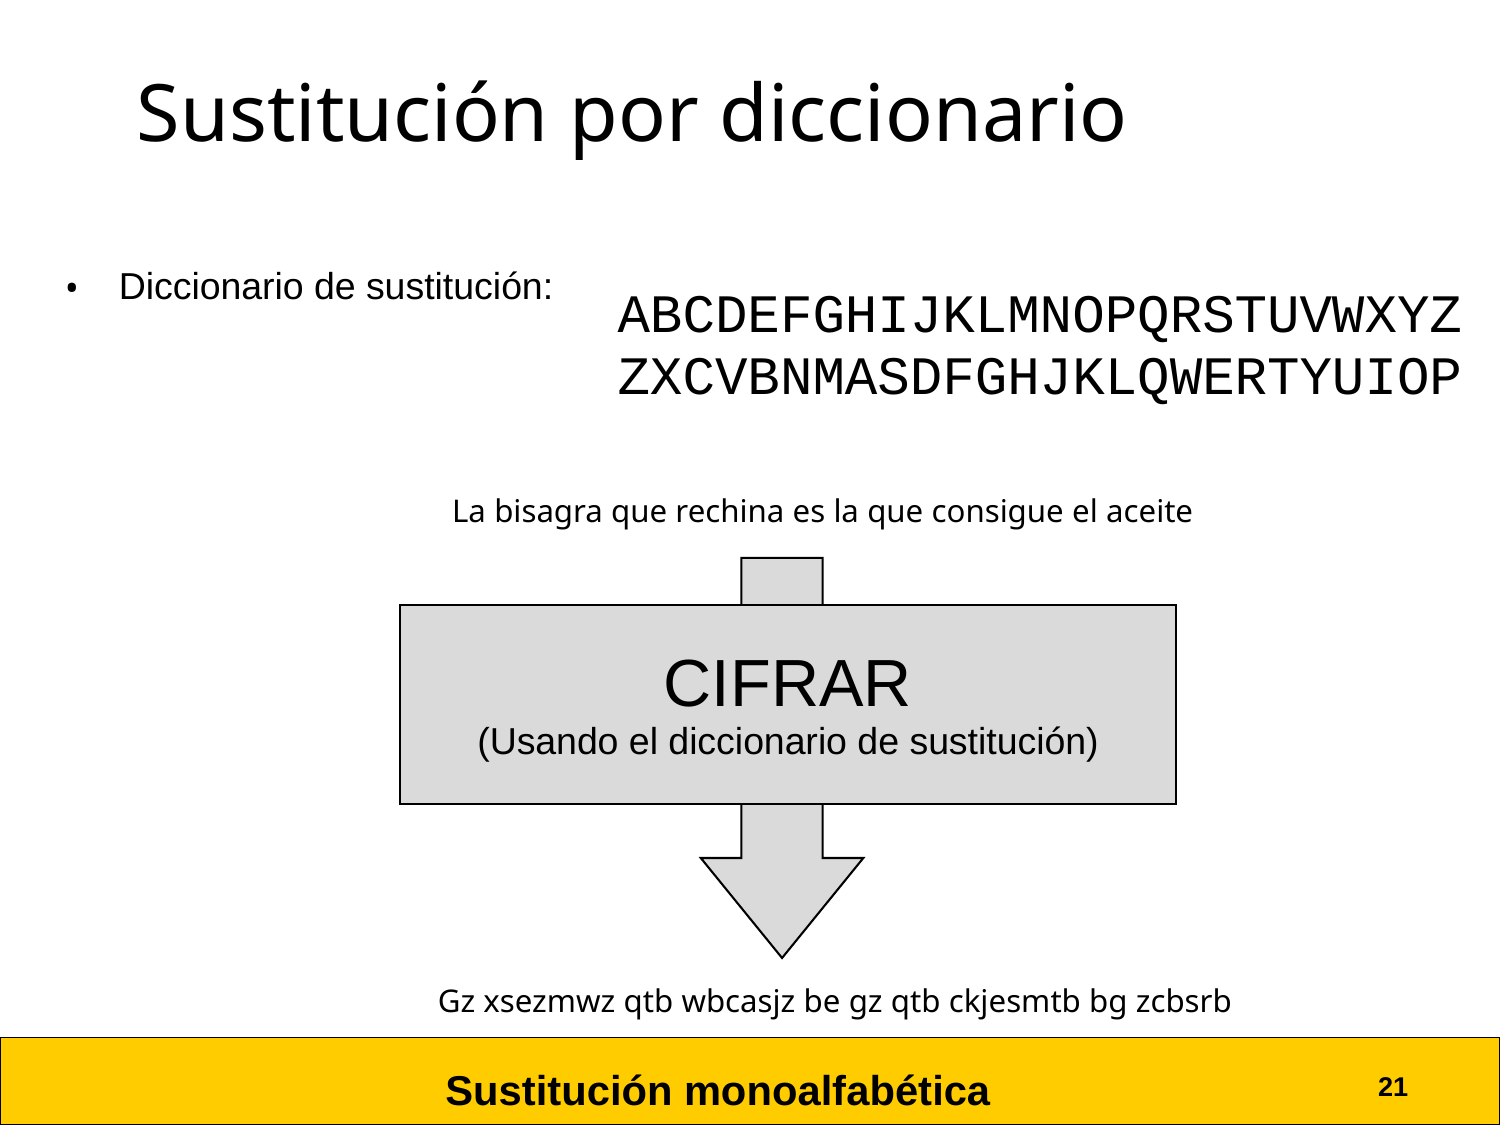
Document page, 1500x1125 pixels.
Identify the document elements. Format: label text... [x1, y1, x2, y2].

title Sustitución por diccionario [121, 24, 1500, 172]
text_box [700, 804, 864, 958]
text_box Diccionario de sustitución: [49, 237, 641, 478]
text_box Sustitución monoalfabética [430, 1007, 1300, 1122]
text_box La bisagra que rechina es la que consigue el aceite [105, 482, 1500, 540]
text_box Gz xsezmwz qtb wbcasjz be gz qtb ckjesmtb bg zcbsrb [118, 971, 1500, 1029]
text_box CIFRAR (Usando el diccionario de sustitución) [399, 604, 1177, 804]
text_box [741, 557, 823, 604]
text_box ABCDEFGHIJKLMNOPQRSTUVWXYZ ZXCVBNMASDFGHJKLQWERTYUIOP [602, 280, 1500, 418]
